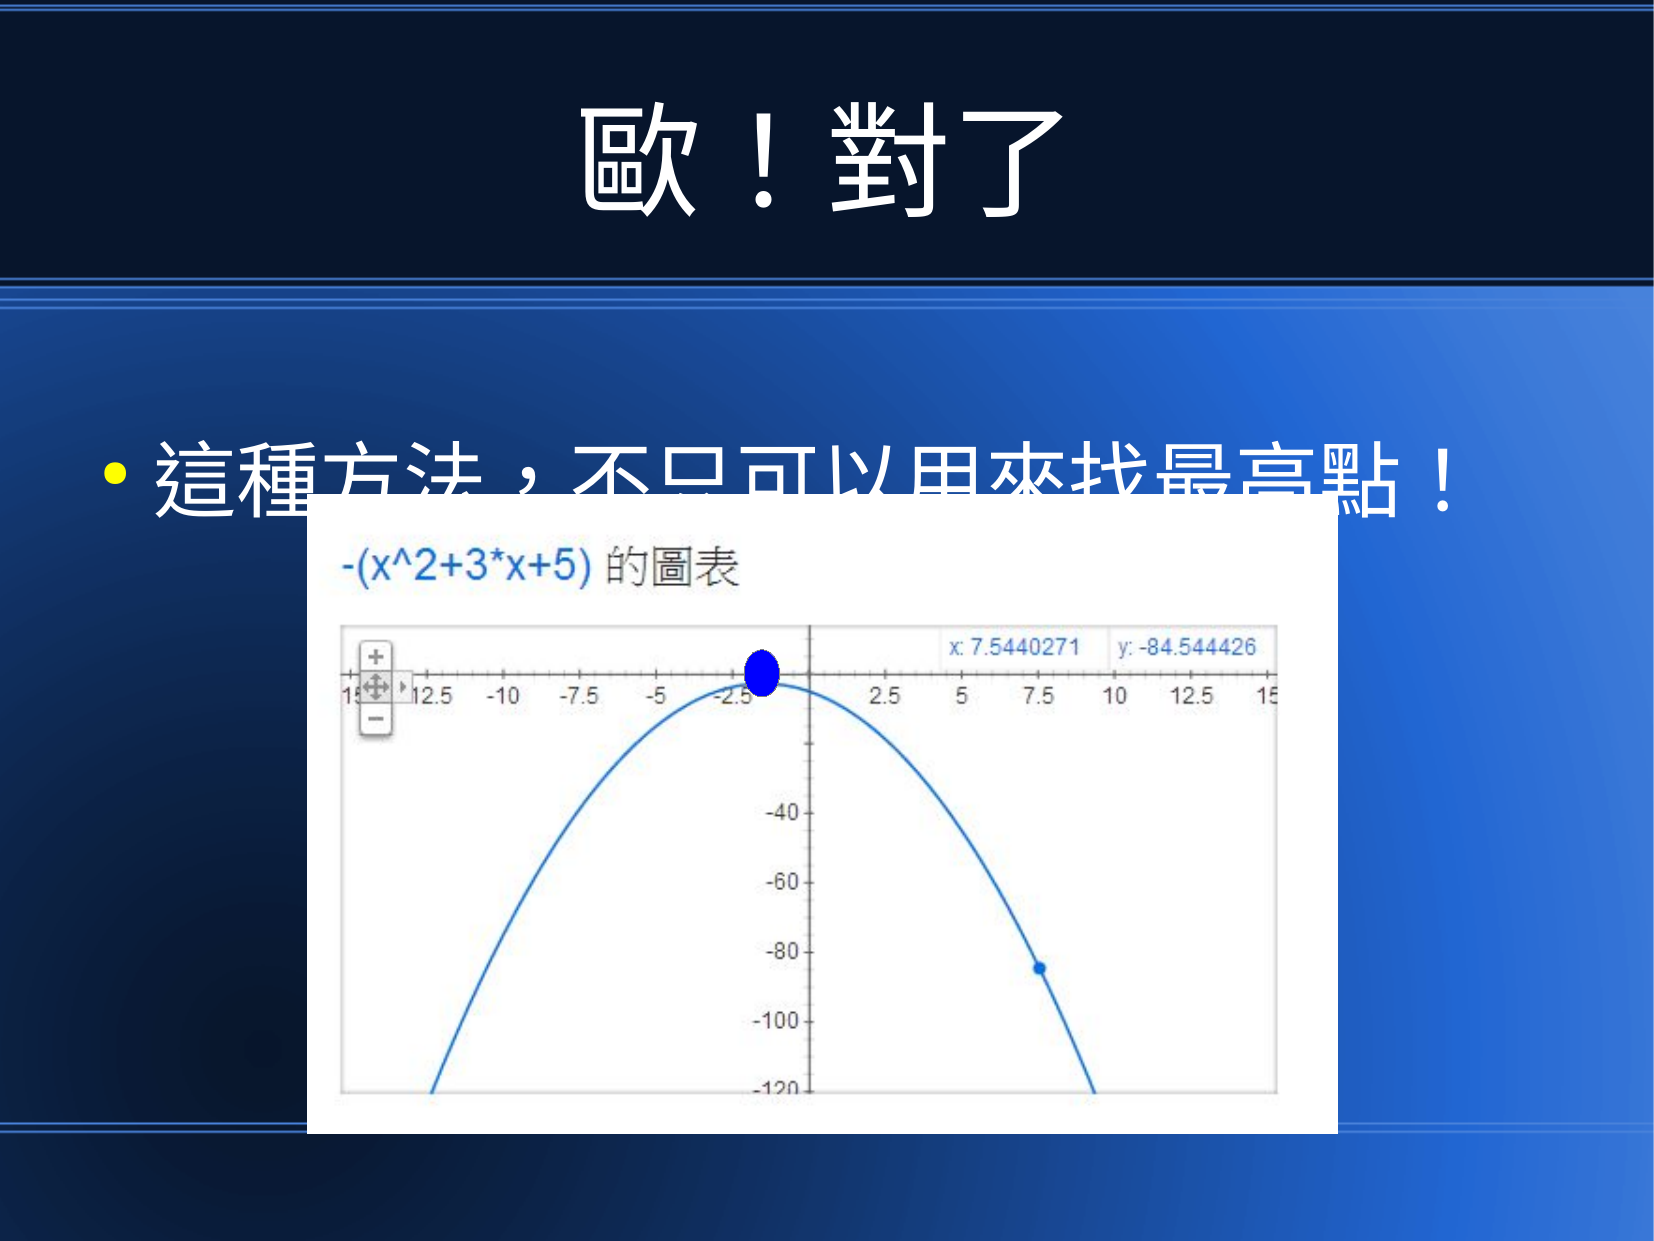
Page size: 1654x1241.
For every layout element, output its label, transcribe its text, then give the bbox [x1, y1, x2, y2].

picture [0, 0, 1654, 1241]
picture [307, 494, 1338, 1134]
title 歐！對了 [82, 49, 1571, 257]
text_box [744, 649, 780, 697]
list 這種方法，不只可以用來找最高點！ [82, 355, 1571, 1241]
